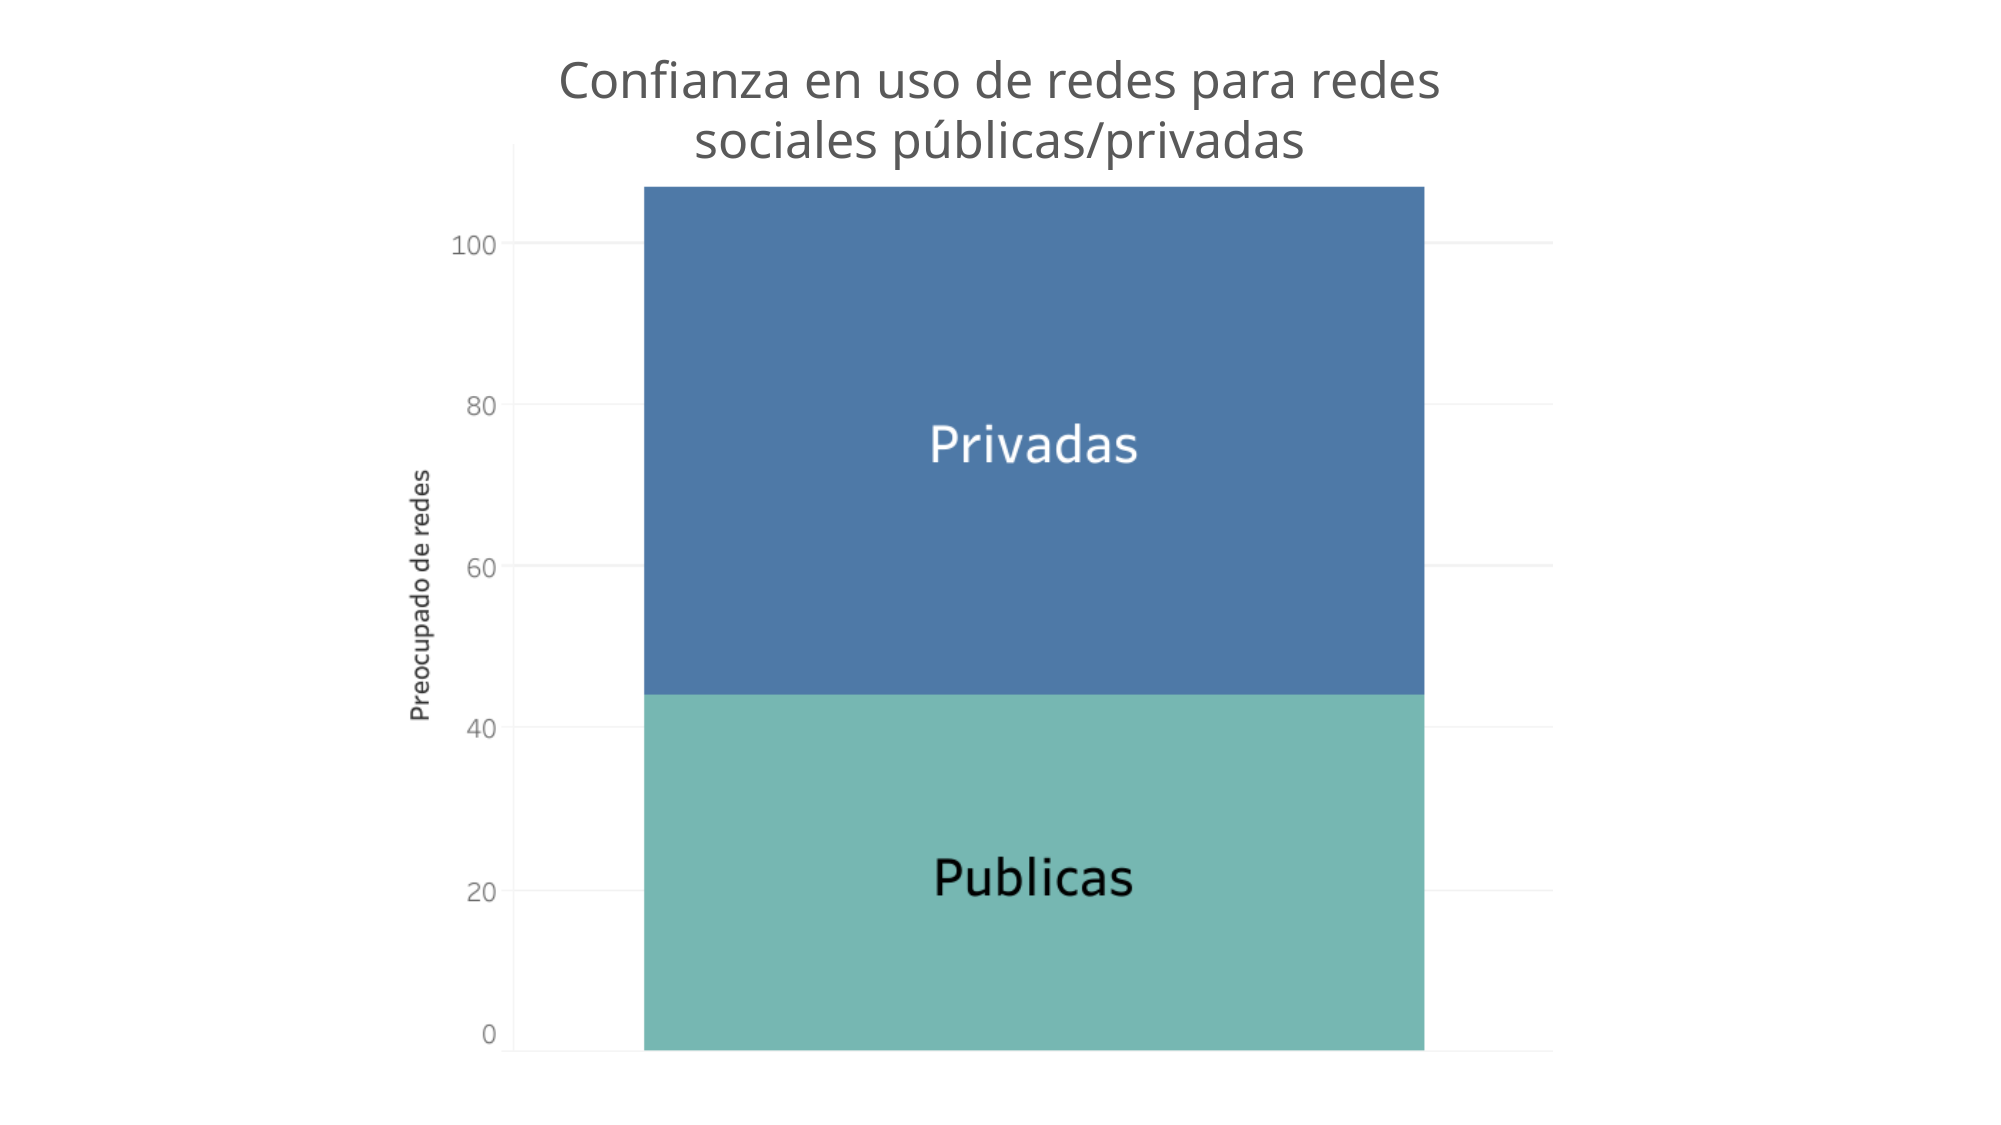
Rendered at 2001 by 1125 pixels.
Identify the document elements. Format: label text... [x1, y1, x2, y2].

text_box Confianza en uso de redes para redes sociales públicas/privadas [533, 41, 1467, 178]
picture [399, 144, 1553, 1052]
